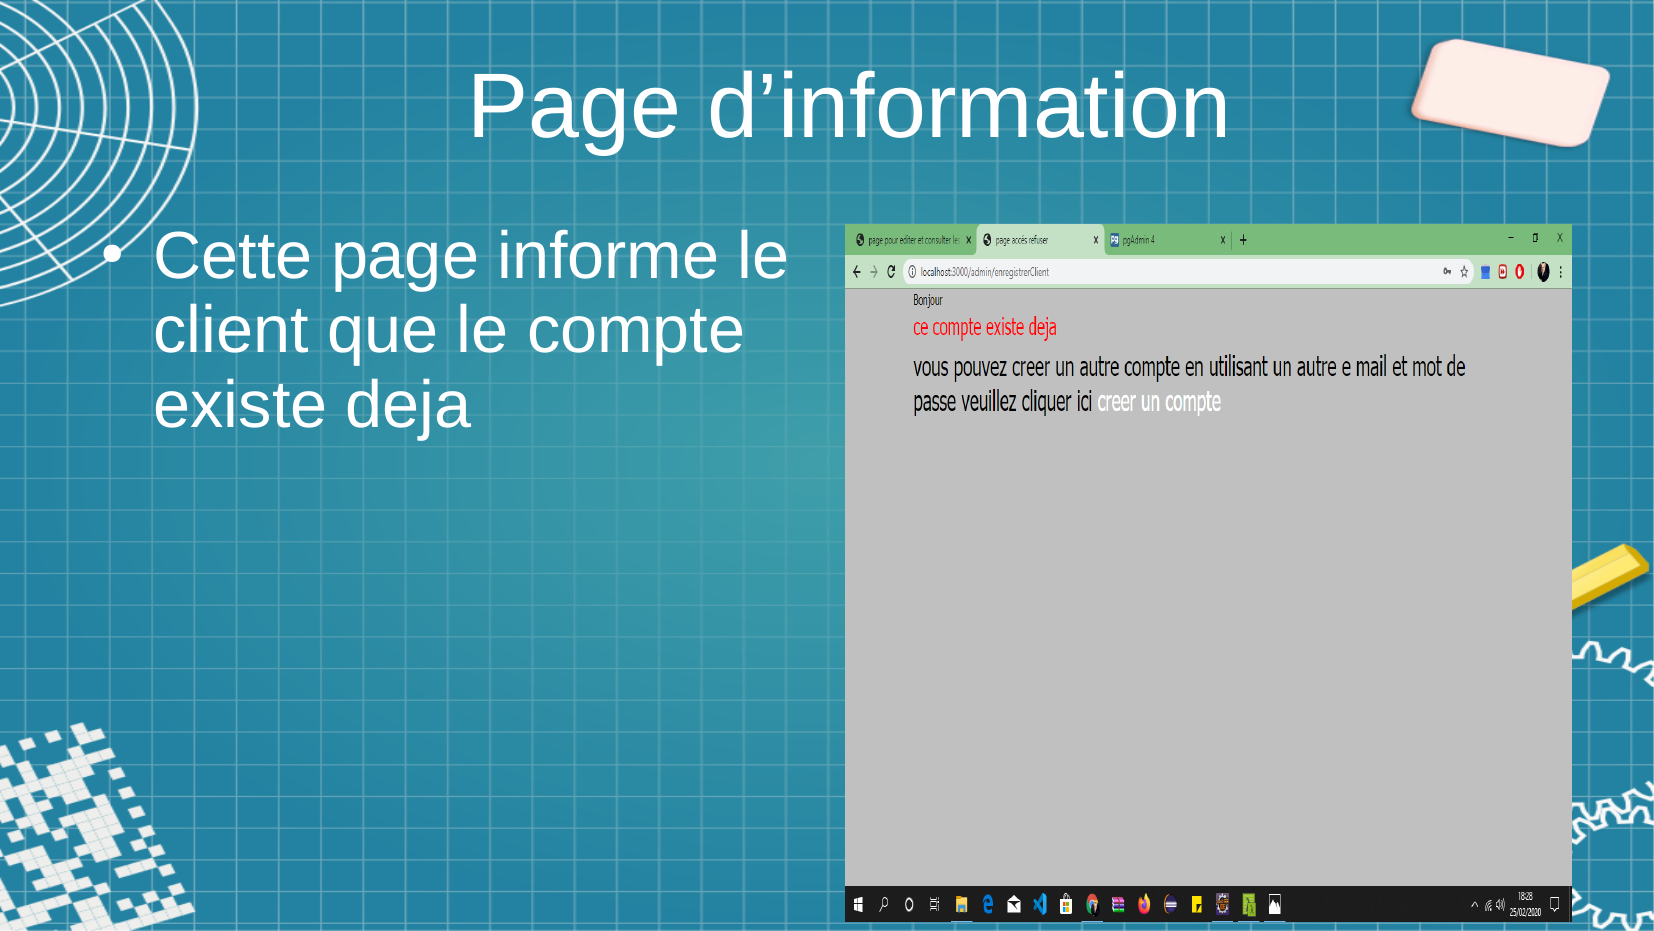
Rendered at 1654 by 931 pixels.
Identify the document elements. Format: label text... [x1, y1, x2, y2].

title Page d’information [106, 0, 1595, 213]
list Cette page informe le client que le compte existe deja [82, 217, 809, 758]
picture [0, 0, 1654, 931]
